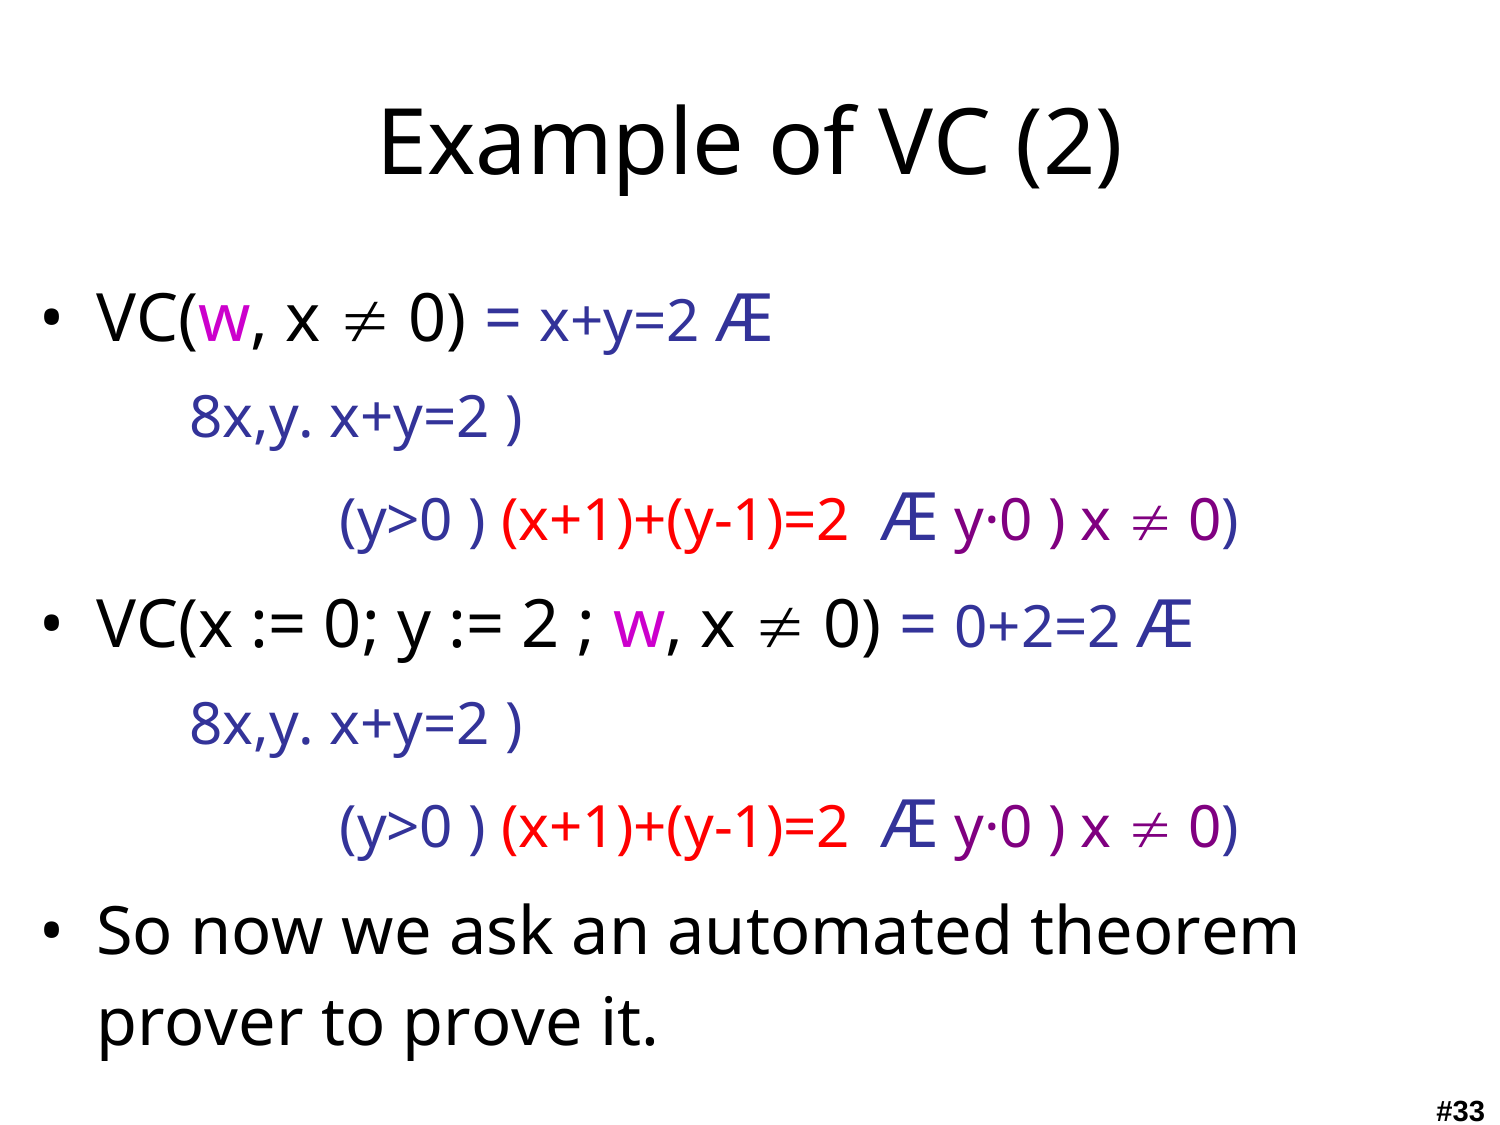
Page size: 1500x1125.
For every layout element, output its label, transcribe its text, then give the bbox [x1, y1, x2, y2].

title Example of VC (2) [24, 45, 1476, 233]
list VC(w, x  0) = x+y=2 Æ 8x,y. x+y=2 ) (y>0 ) (x+1)+(y-1)=2 Æ y·0 ) x  0) VC(x := 0; y := 2 ; w, x  0) = 0+2=2 Æ 8x,y. x+y=2 ) (y>0 ) (x+1)+(y-1)=2 Æ y·0 ) x  0) So now we ask an automated theorem prover to prove it. [24, 262, 1476, 1101]
